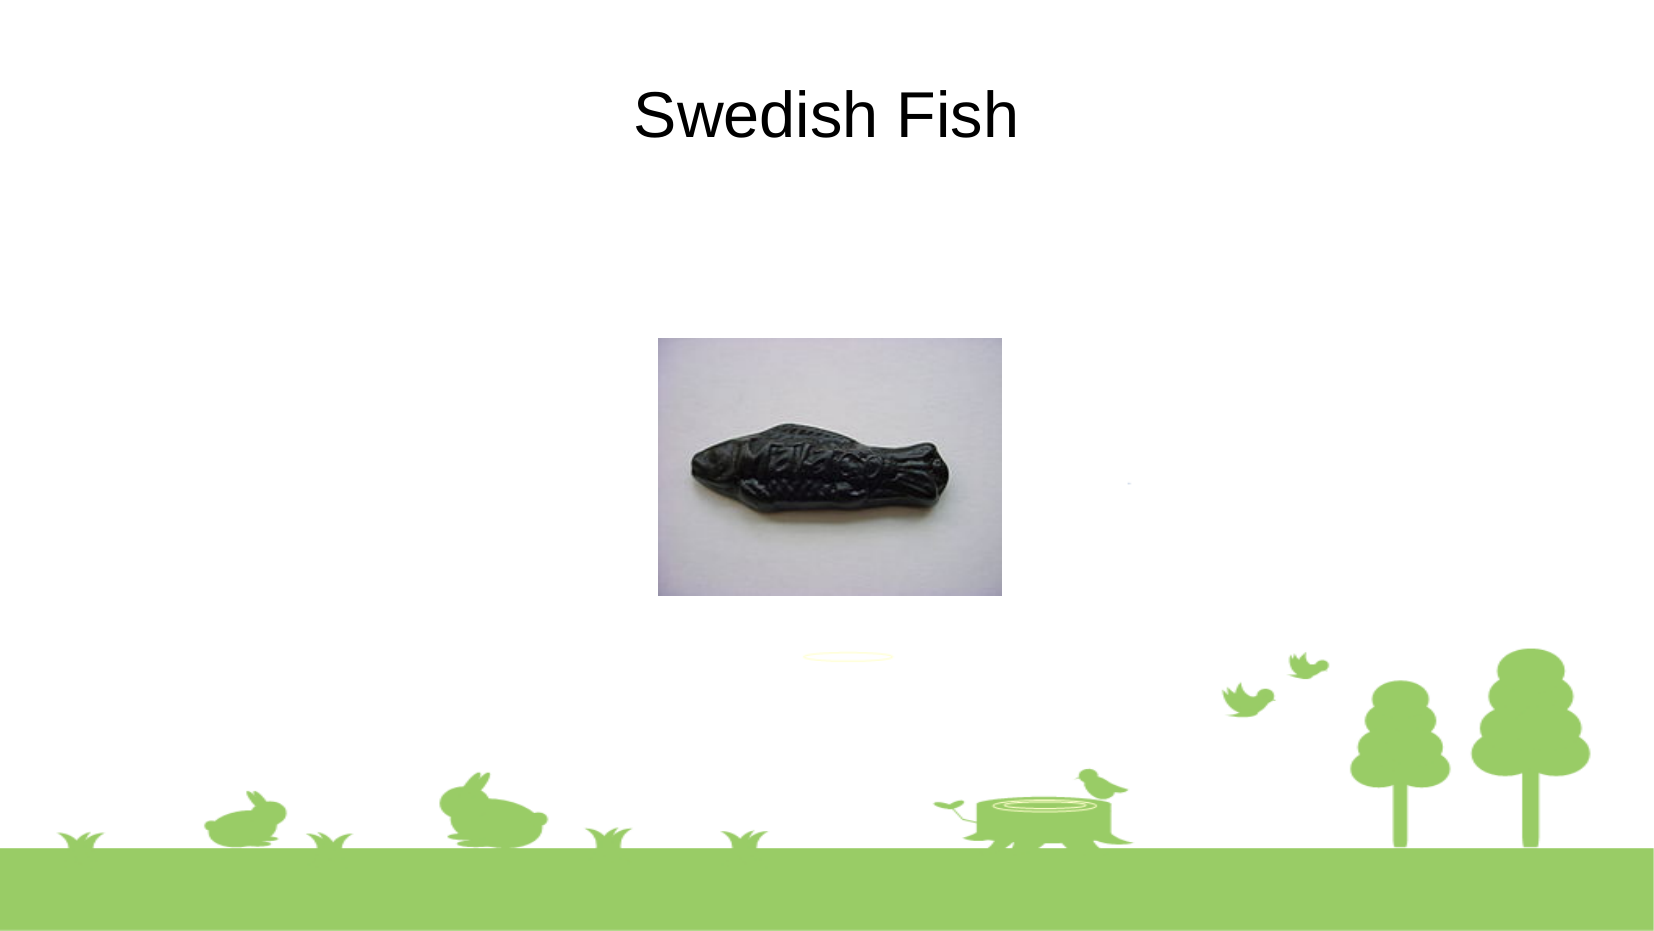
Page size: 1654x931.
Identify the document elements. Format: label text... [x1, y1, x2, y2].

picture [0, 0, 1654, 931]
title Swedish Fish [82, 37, 1571, 193]
